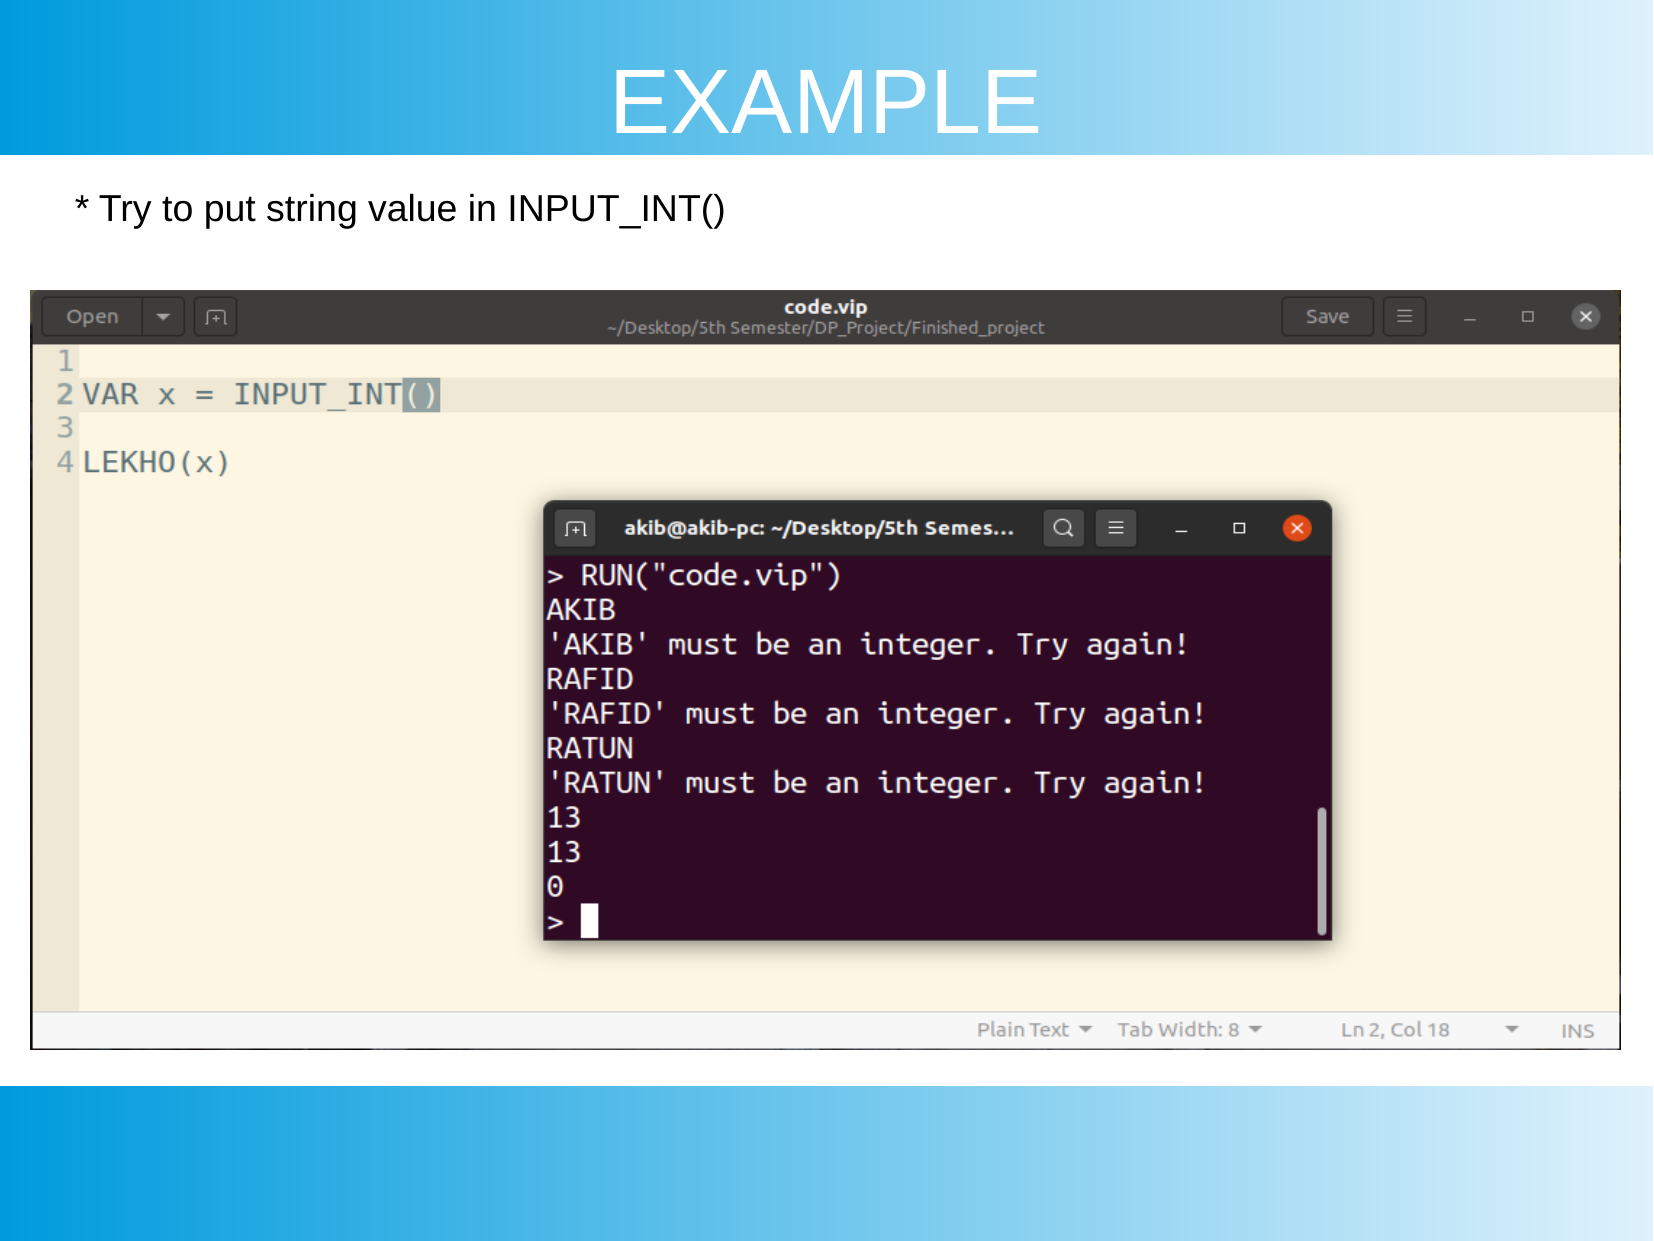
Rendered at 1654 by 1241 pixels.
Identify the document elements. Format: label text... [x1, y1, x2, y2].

title EXAMPLE [82, 49, 1571, 155]
text_box * Try to put string value in INPUT_INT() [60, 180, 1111, 237]
picture [30, 290, 1621, 1051]
